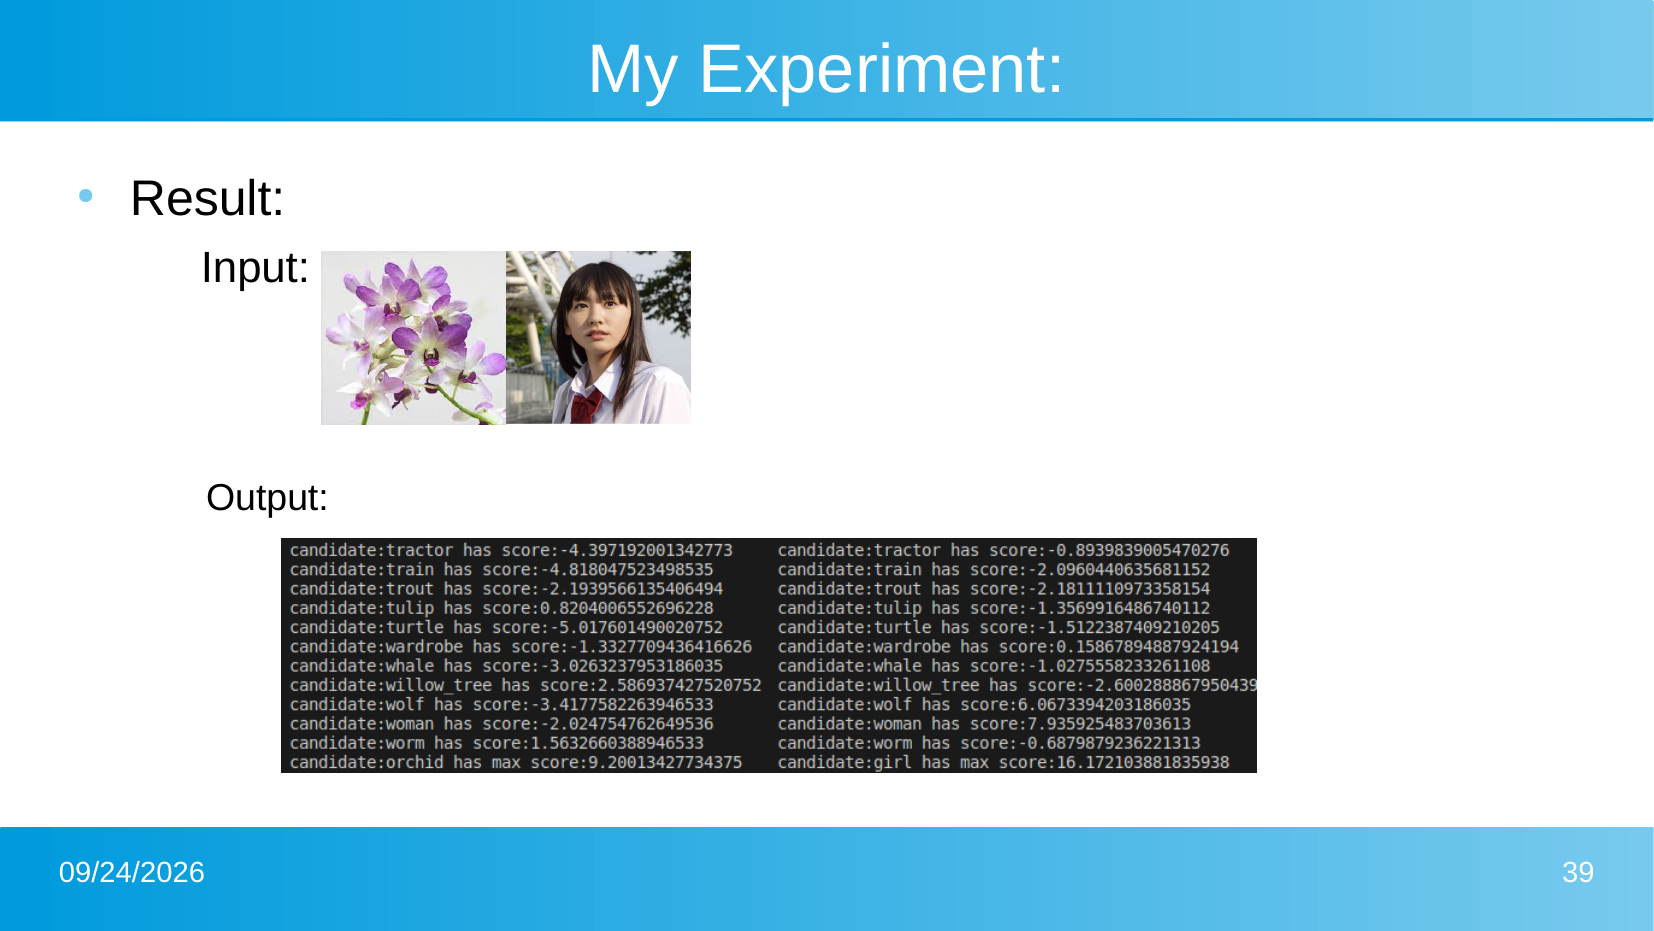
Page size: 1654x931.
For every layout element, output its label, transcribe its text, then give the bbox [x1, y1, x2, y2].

picture [321, 251, 691, 426]
title My Experiment: [59, 29, 1595, 108]
list Result: Input: [59, 169, 1595, 761]
picture [281, 538, 1257, 773]
text_box Output: [191, 468, 344, 526]
